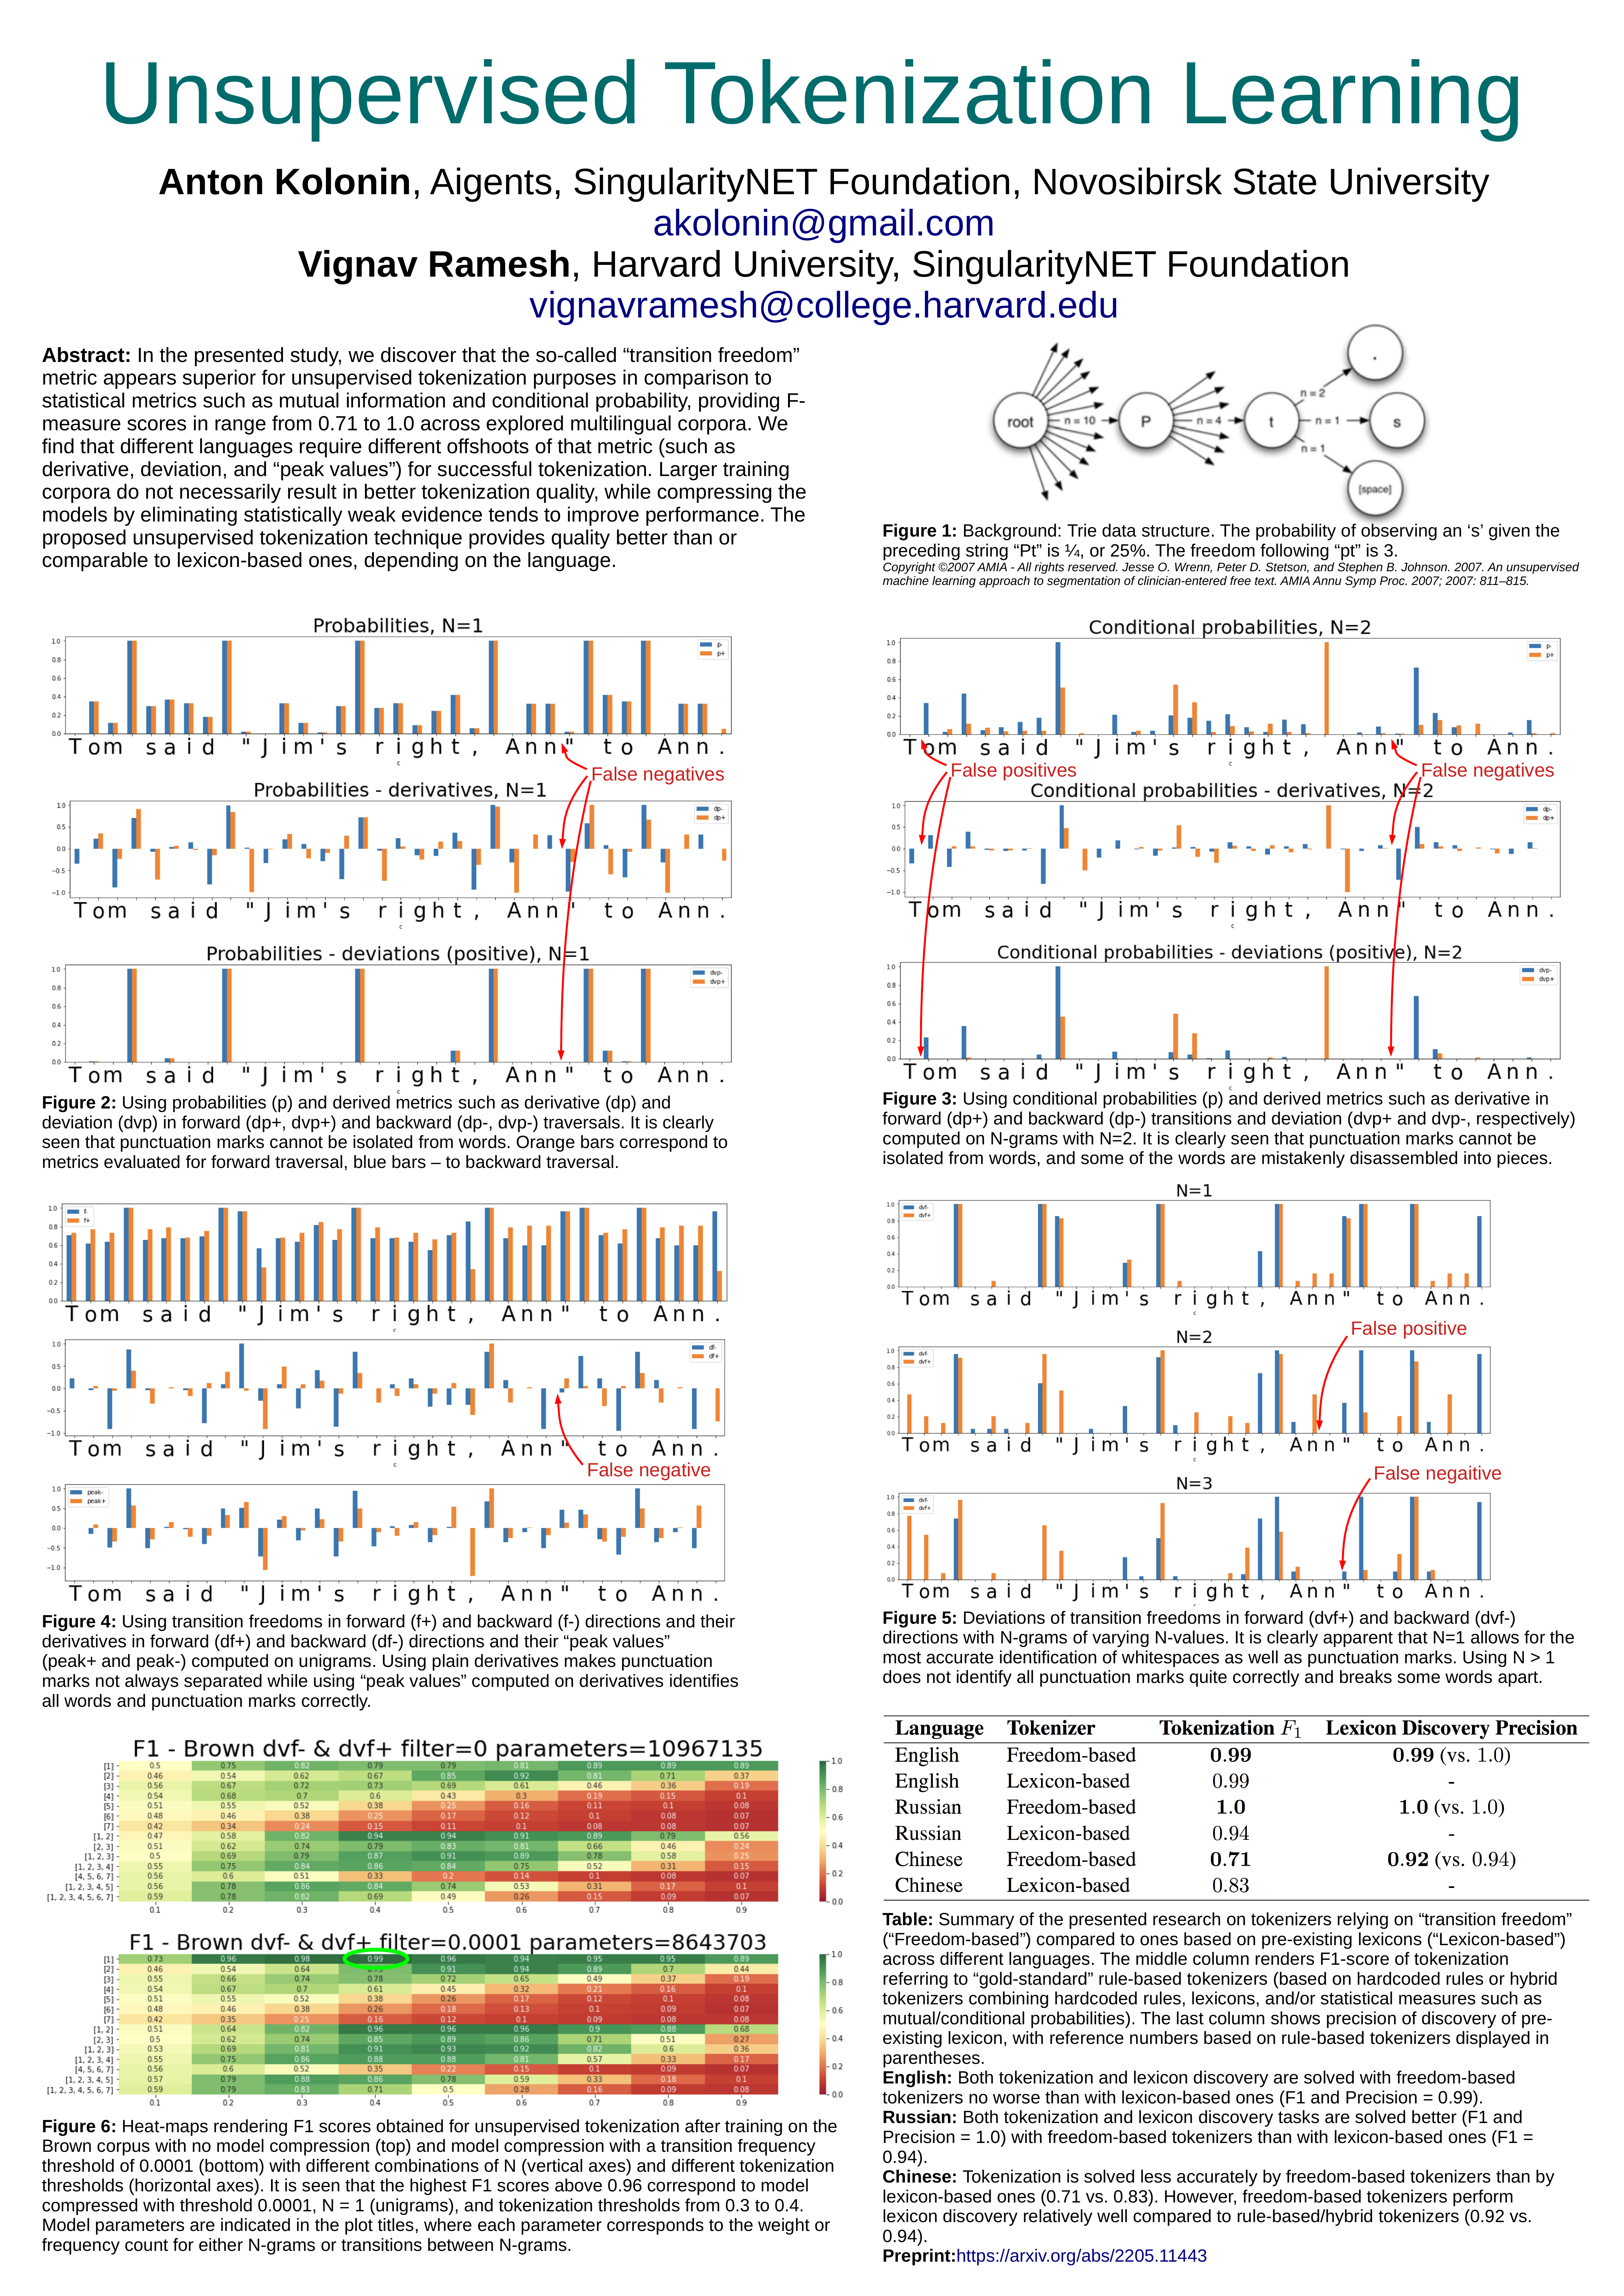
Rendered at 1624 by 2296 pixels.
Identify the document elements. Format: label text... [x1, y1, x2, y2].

text_box Figure 6: Heat-maps rendering F1 scores obtained for unsupervised tokenization after training on the Brown corpus with no model compression (top) and model compression with a transition frequency threshold of 0.0001 (bottom) with different combinations of N (vertical axes) and different tokenization thresholds (horizontal axes). It is seen that the highest F1 scores above 0.96 correspond to model compressed with threshold 0.0001, N = 1 (unigrams), and tokenization thresholds from 0.3 to 0.4. Model parameters are indicated in the plot titles, where each parameter corresponds to the weight or frequency count for either N-grams or transitions between N-grams. [37, 2114, 860, 2264]
text_box False negatives [586, 761, 730, 787]
picture [37, 1734, 852, 2114]
picture [878, 1179, 1502, 1605]
picture [37, 611, 743, 1090]
text_box Abstract: In the presented study, we discover that the so-called “transition freedom” metric appears superior for unsupervised tokenization purposes in comparison to statistical metrics such as mutual information and conditional probability, providing F-measure scores in range from 0.71 to 1.0 across explored multilingual corpora. We find that different languages require different offshoots of that metric (such as derivative, deviation, and “peak values”) for successful tokenization. Larger training corpora do not necessarily result in better tokenization quality, while compressing the models by eliminating statistically weak evidence tends to improve performance. The proposed unsupervised tokenization technique provides quality better than or comparable to lexicon-based ones, depending on the language. [37, 341, 826, 551]
text_box Unsupervised Tokenization Learning [21, 20, 1603, 165]
text_box False negaitive [1369, 1460, 1507, 1486]
text_box Figure 4: Using transition freedoms in forward (f+) and backward (f-) directions and their derivatives in forward (df+) and backward (df-) directions and their “peak values” (peak+ and peak-) computed on unigrams. Using plain derivatives makes punctuation marks not always separated while using “peak values” computed on derivatives identifies all words and punctuation marks correctly. [37, 1609, 752, 1698]
text_box Figure 1: Background: Trie data structure. The probability of observing an ‘s’ given the preceding string “Pt” is ¼, or 25%. The freedom following “pt” is 3. Copyright ©2007 AMIA - All rights reserved. Jesse O. Wrenn, Peter D. Stetson, and Stephen B. Johnson. 2007. An unsupervised machine learning approach to segmentation of clinician-entered free text. AMIA Annu Symp Proc. 2007; 2007: 811–815. [878, 518, 1593, 607]
picture [37, 1197, 737, 1606]
text_box False positive [1346, 1315, 1482, 1342]
picture [878, 1709, 1596, 1907]
text_box Table: Summary of the presented research on tokenizers relying on “transition freedom” (“Freedom-based”) compared to ones based on pre-existing lexicons (“Lexicon-based”) across different languages. The middle column renders F1-score of tokenization referring to “gold-standard” rule-based tokenizers (based on hardcoded rules or hybrid tokenizers combining hardcoded rules, lexicons, and/or statistical measures such as mutual/conditional probabilities). The last column shows precision of discovery of pre-existing lexicon, with reference numbers based on rule-based tokenizers displayed in parentheses. English: Both tokenization and lexicon discovery are solved with freedom-based tokenizers no worse than with lexicon-based ones (F1 and Precision = 0.99). Russian: Both tokenization and lexicon discovery tasks are solved better (F1 and Precision = 1.0) with freedom-based tokenizers than with lexicon-based ones (F1 = 0.94). Chinese: Tokenization is solved less accurately by freedom-based tokenizers than by lexicon-based ones (0.71 vs. 0.83). However, freedom-based tokenizers perform lexicon discovery relatively well compared to rule-based/hybrid tokenizers (0.92 vs. 0.94). Preprint:https://arxiv.org/abs/2205.11443 [878, 1907, 1579, 2171]
text_box Figure 3: Using conditional probabilities (p) and derived metrics such as derivative in forward (dp+) and backward (dp-) transitions and deviation (dvp+ and dvp-, respectively) computed on N-grams with N=2. It is clearly seen that punctuation marks cannot be isolated from words, and some of the words are mistakenly disassembled into pieces. [878, 1086, 1593, 1175]
text_box Figure 5: Deviations of transition freedoms in forward (dvf+) and backward (dvf-) directions with N-grams of varying N-values. It is clearly apparent that N=1 allows for the most accurate identification of whitespaces as well as punctuation marks. Using N > 1 does not identify all punctuation marks quite correctly and breaks some words apart. [878, 1605, 1593, 1684]
text_box False positives [946, 757, 1082, 783]
text_box False negatives [1416, 757, 1560, 783]
text_box Anton Kolonin, Aigents, SingularityNET Foundation, Novosibirsk State University akolonin@gmail.com Vignav Ramesh, Harvard University, SingularityNET Foundation vignavramesh@college.harvard.edu [153, 159, 1495, 328]
text_box Figure 2: Using probabilities (p) and derived metrics such as derivative (dp) and deviation (dvp) in forward (dp+, dvp+) and backward (dp-, dvp-) traversals. It is clearly seen that punctuation marks cannot be isolated from words. Orange bars correspond to metrics evaluated for forward traversal, blue bars – to backward traversal. [37, 1090, 752, 1168]
picture [878, 615, 1572, 1086]
picture [986, 322, 1431, 518]
text_box False negative [582, 1457, 716, 1483]
